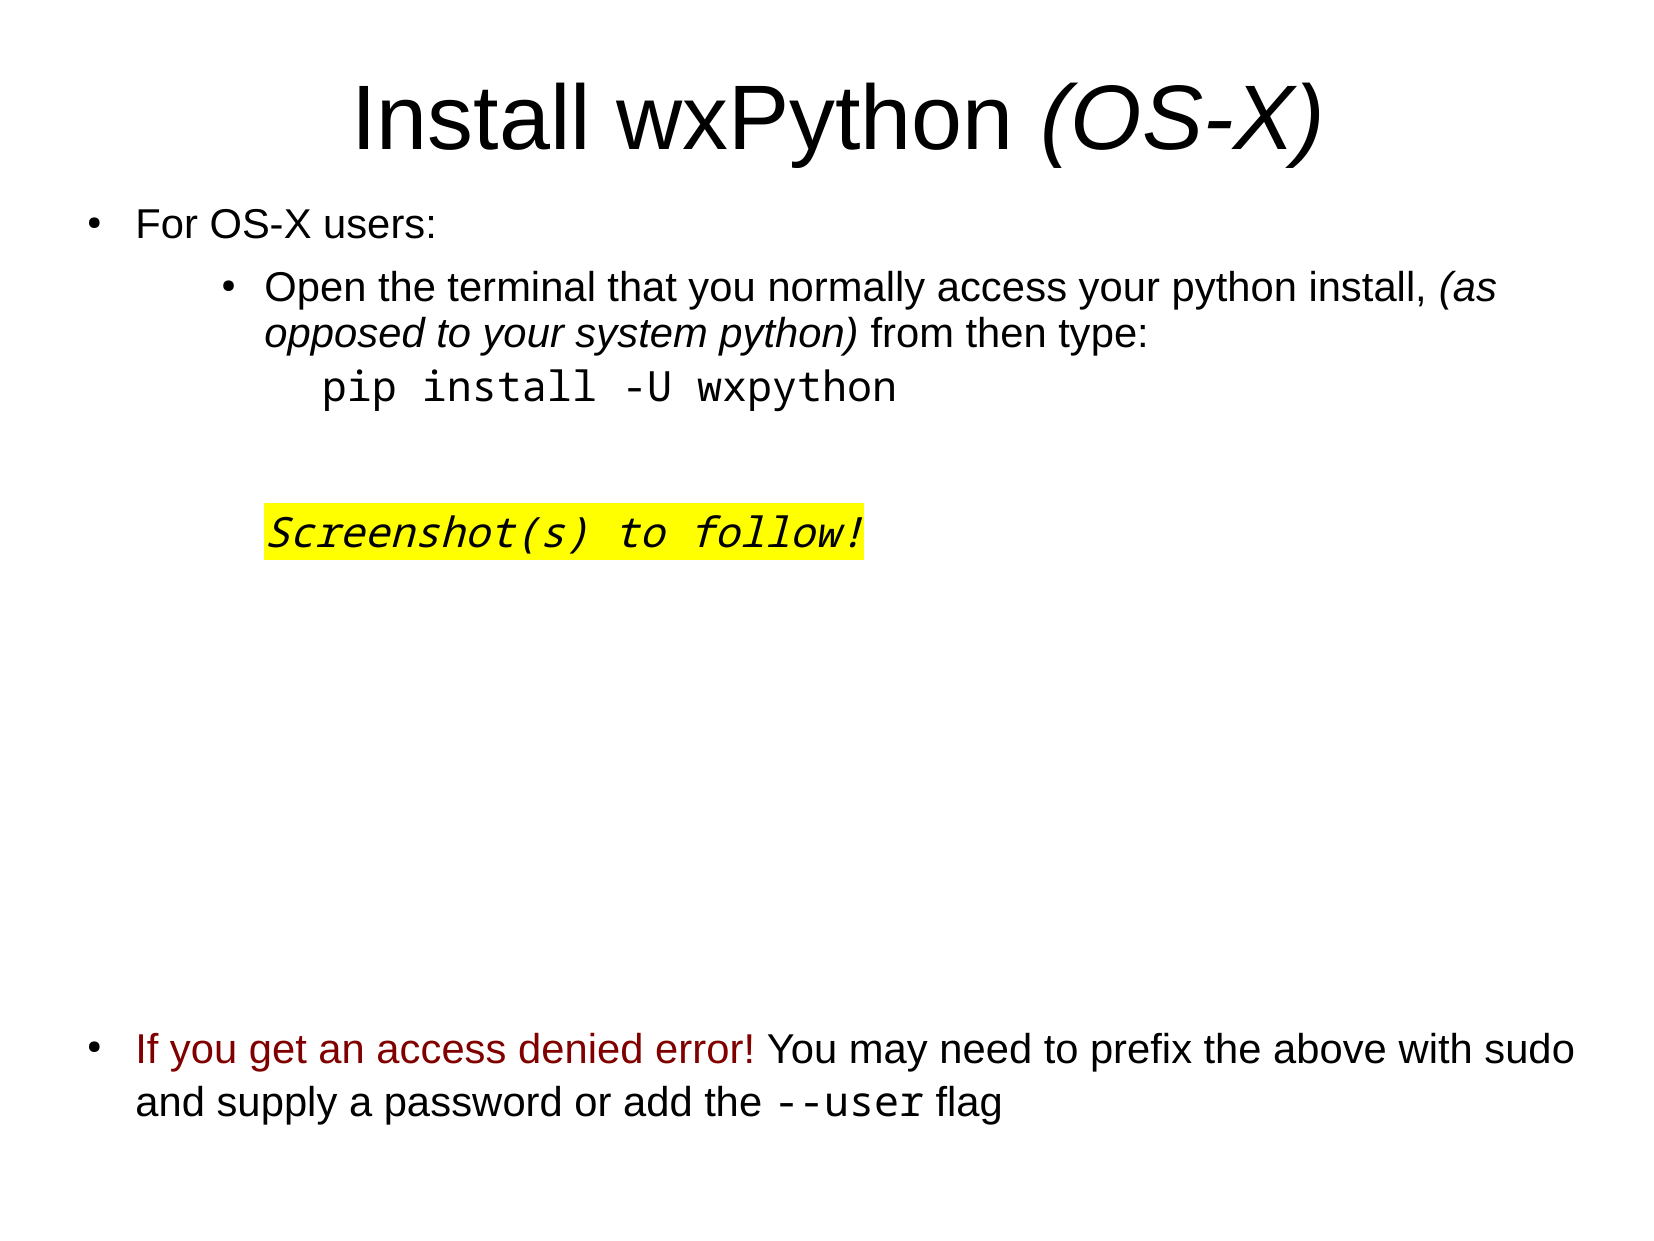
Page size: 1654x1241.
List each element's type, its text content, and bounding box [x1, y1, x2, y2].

title Install wxPython (OS-X) [94, 35, 1583, 200]
list For OS-X users: Open the terminal that you normally access your python install, (as opposed to your system python) from then type: pip install -U wxpython Screenshot(s) to follow! If you get an access denied error! You may need to prefix the above with sudo and supply a password or add the --user flag [70, 200, 1619, 1134]
